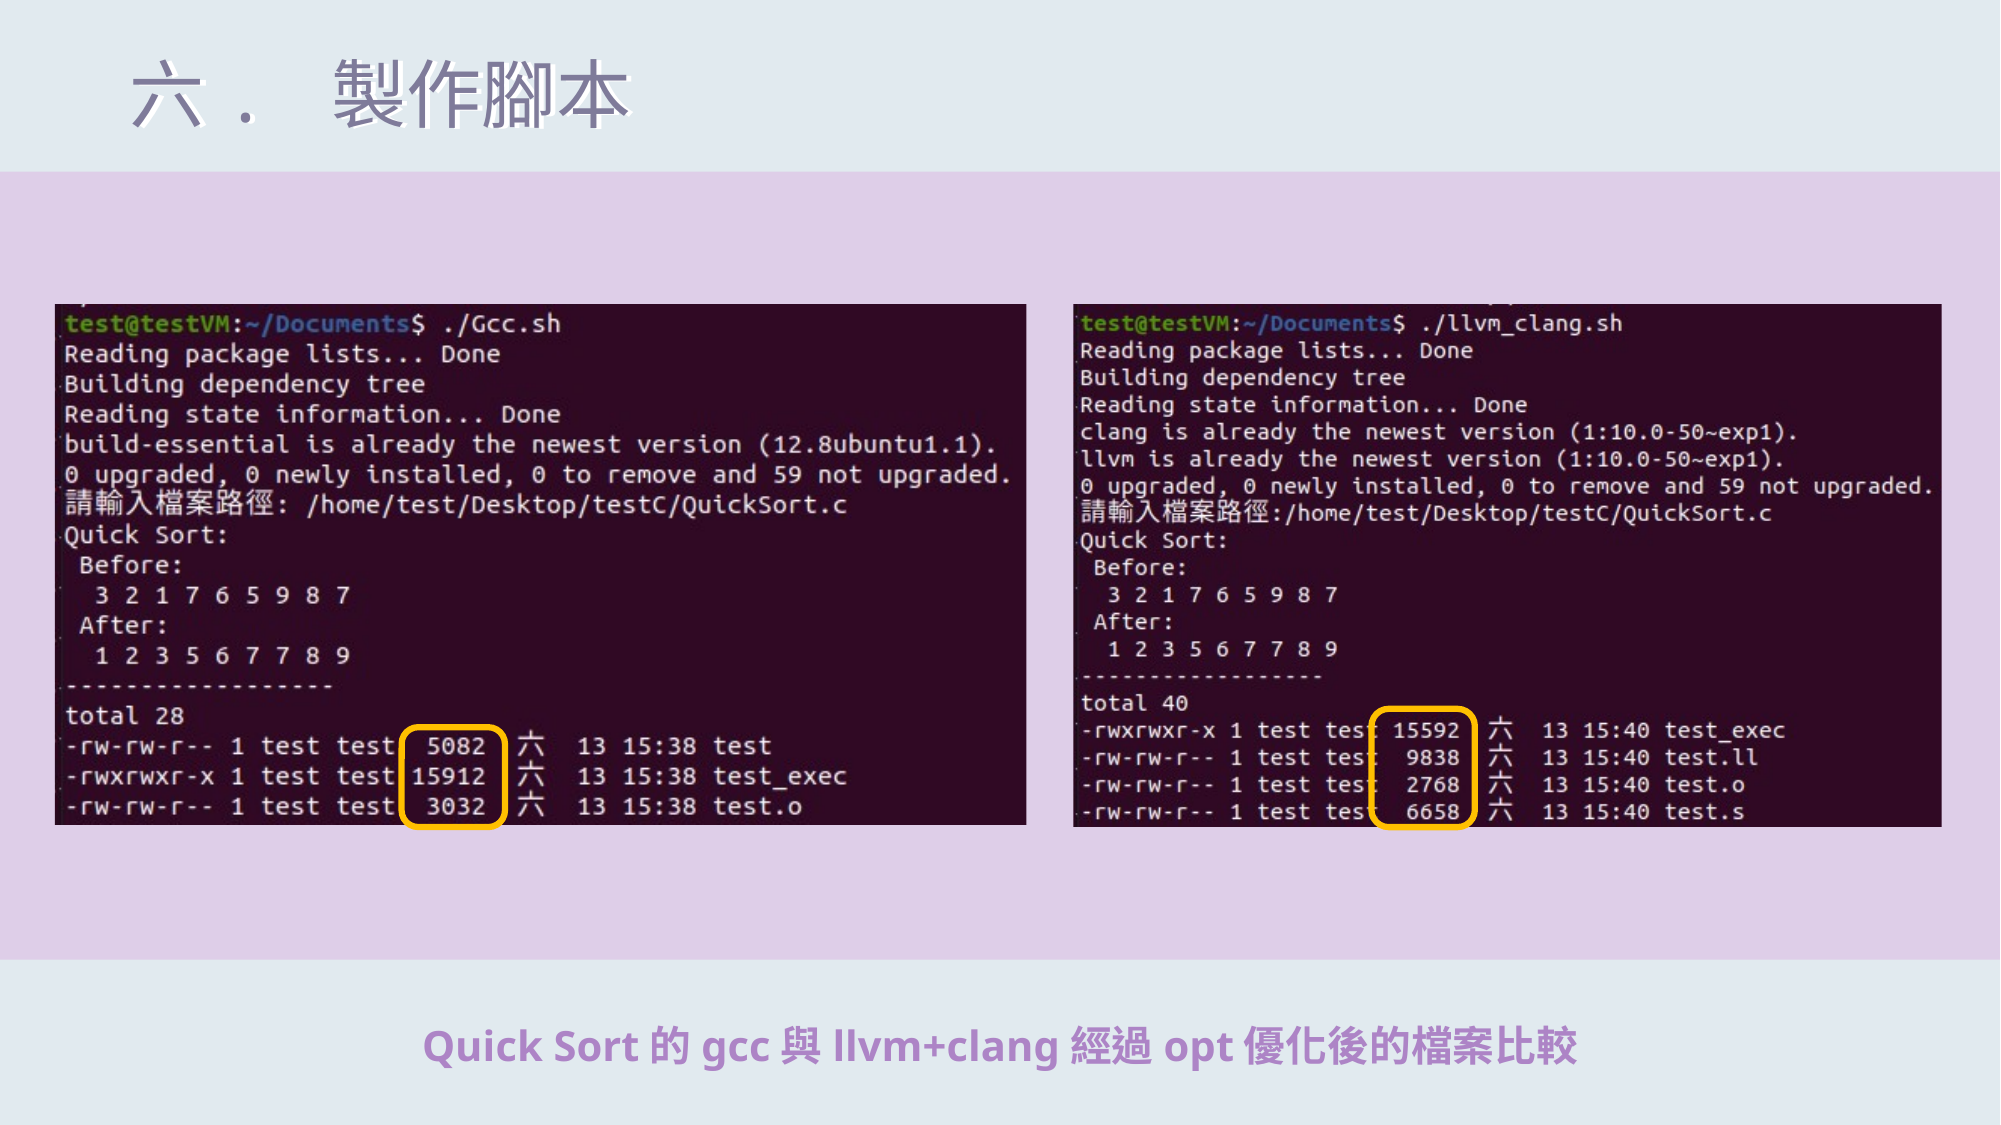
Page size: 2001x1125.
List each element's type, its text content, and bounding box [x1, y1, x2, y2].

text_box [0, 0, 2000, 172]
picture [1375, 712, 1471, 823]
text_box 六. 製作腳本 [120, 41, 1214, 146]
text_box [0, 959, 2000, 1125]
picture [1073, 304, 1942, 828]
text_box Quick Sort的gcc與llvm+clang經過opt優化後的檔案比較 [107, 1012, 1893, 1078]
picture [405, 731, 501, 823]
picture [54, 304, 1027, 825]
text_box 六. 製作腳本 [115, 40, 1159, 145]
